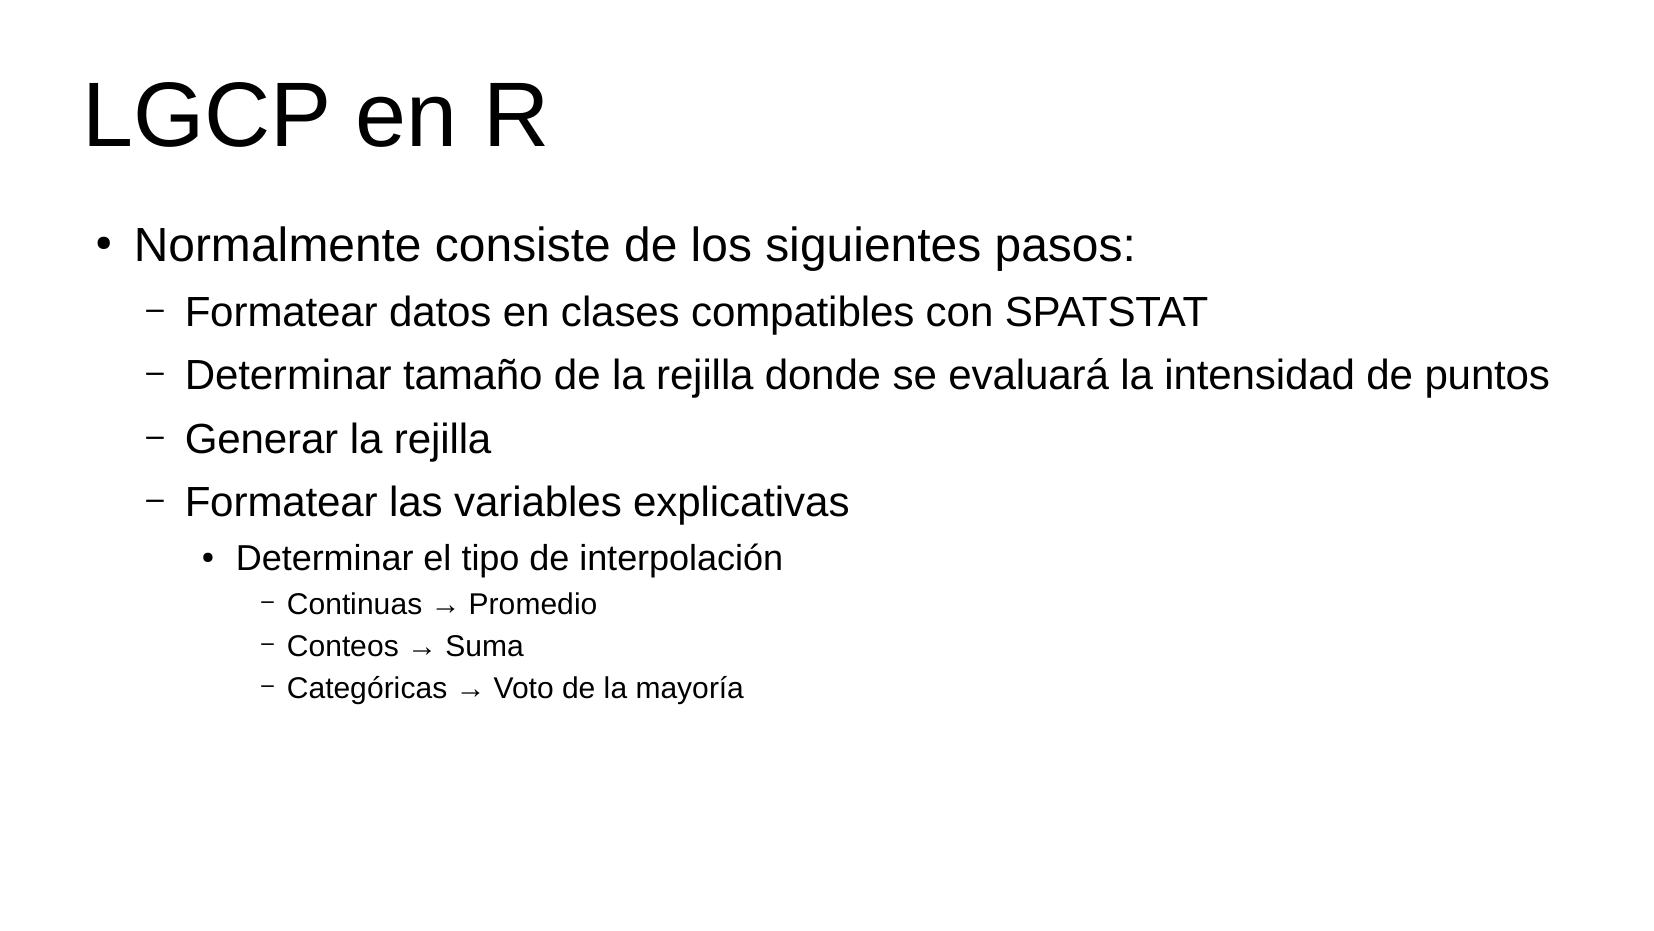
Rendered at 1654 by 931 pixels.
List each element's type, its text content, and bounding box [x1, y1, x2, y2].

list Normalmente consiste de los siguientes pasos: Formatear datos en clases compatibles con SPATSTAT Determinar tamaño de la rejilla donde se evaluará la intensidad de puntos Generar la rejilla Formatear las variables explicativas Determinar el tipo de interpolación Continuas → Promedio Conteos → Suma Categóricas → Voto de la mayoría [82, 217, 1571, 758]
title LGCP en R [82, 37, 1571, 193]
